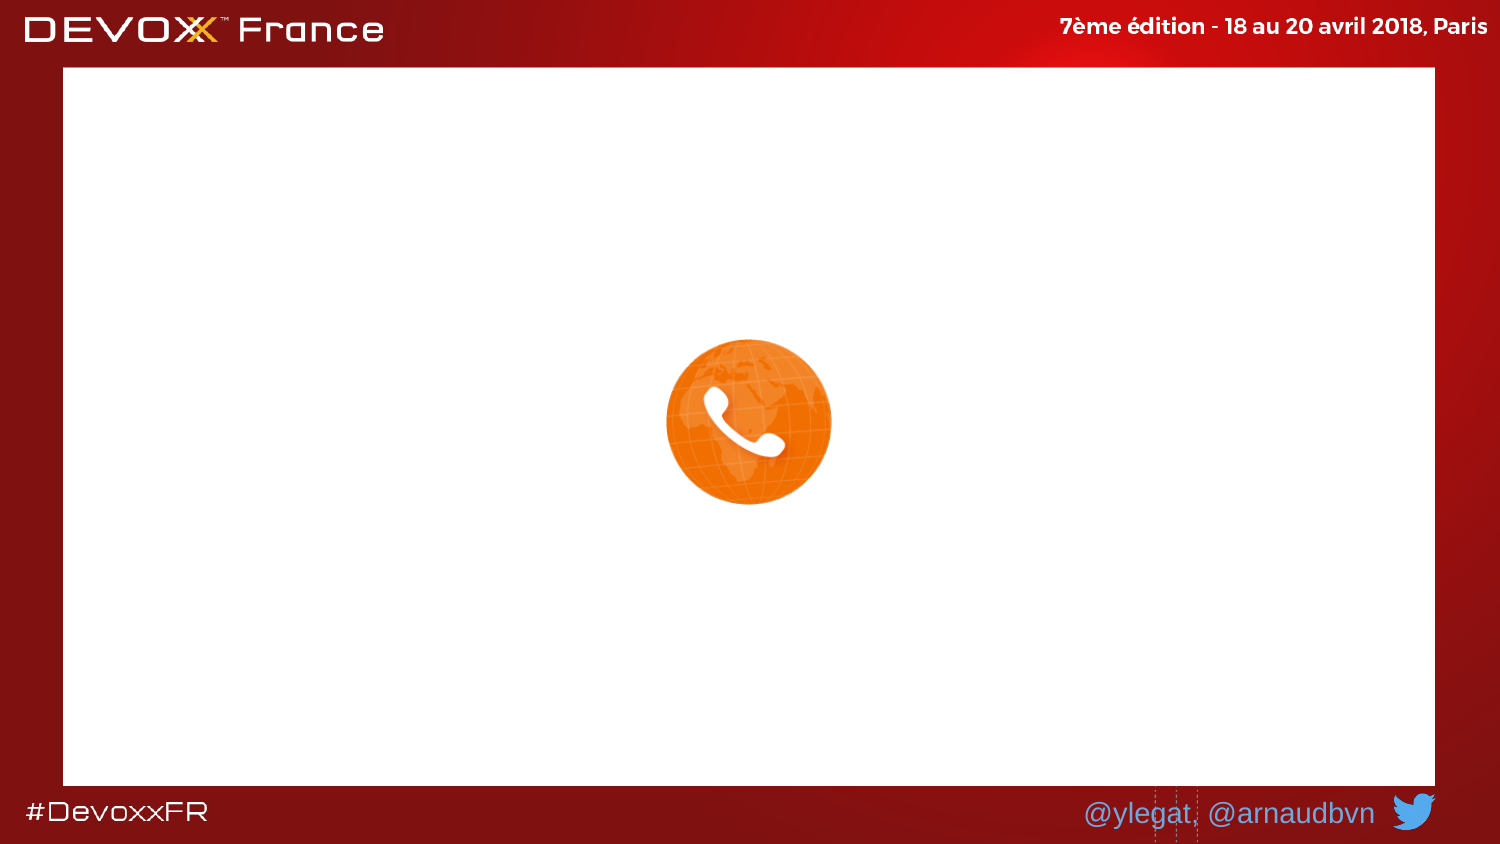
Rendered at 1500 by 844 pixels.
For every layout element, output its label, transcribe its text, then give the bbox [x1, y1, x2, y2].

text_box @ylegat, @arnaudbvn [1068, 779, 1399, 844]
picture [0, 0, 1500, 844]
